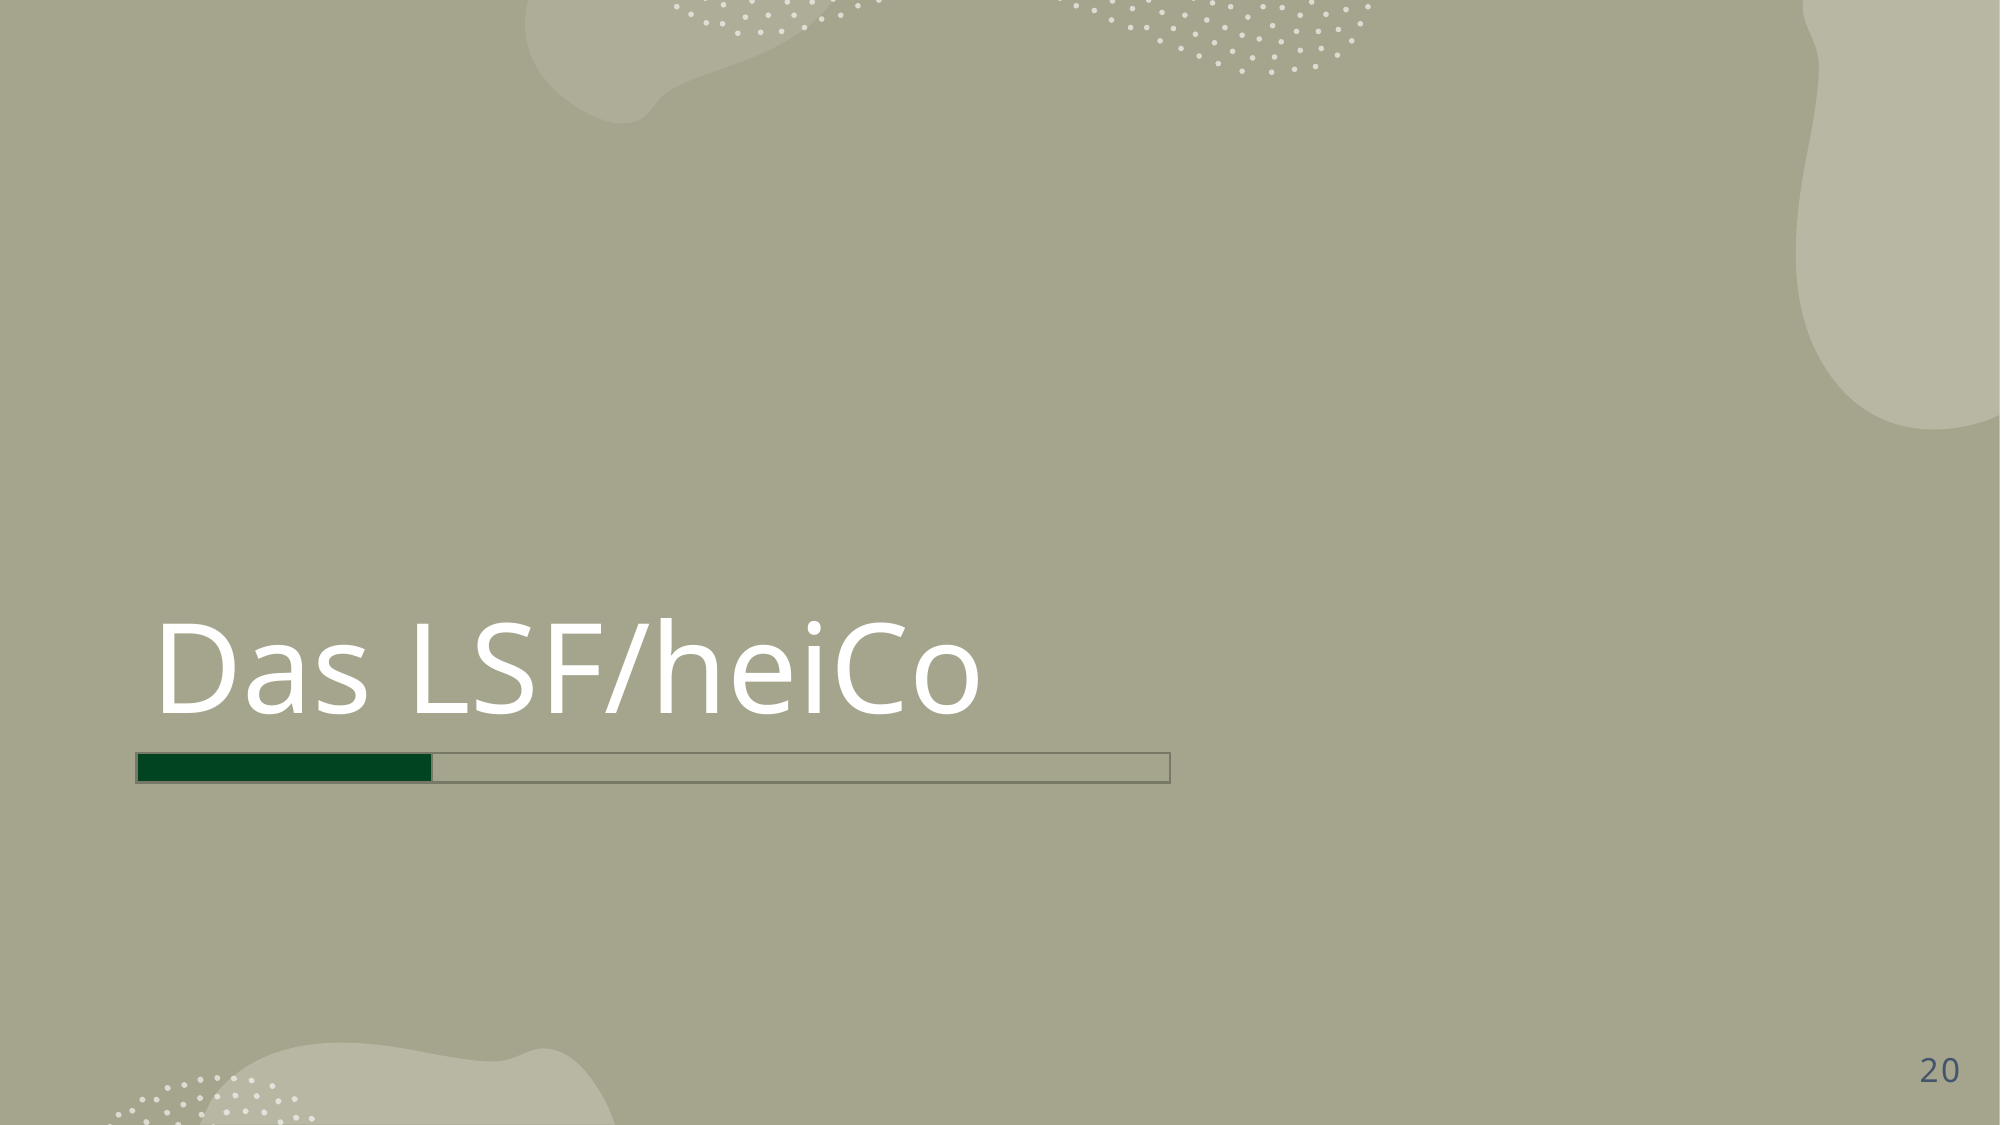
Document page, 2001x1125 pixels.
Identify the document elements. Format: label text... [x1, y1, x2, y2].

title Das LSF/heiCo [136, 280, 1862, 749]
text_box [1887, 1019, 1993, 1125]
text_box [136, 753, 431, 782]
